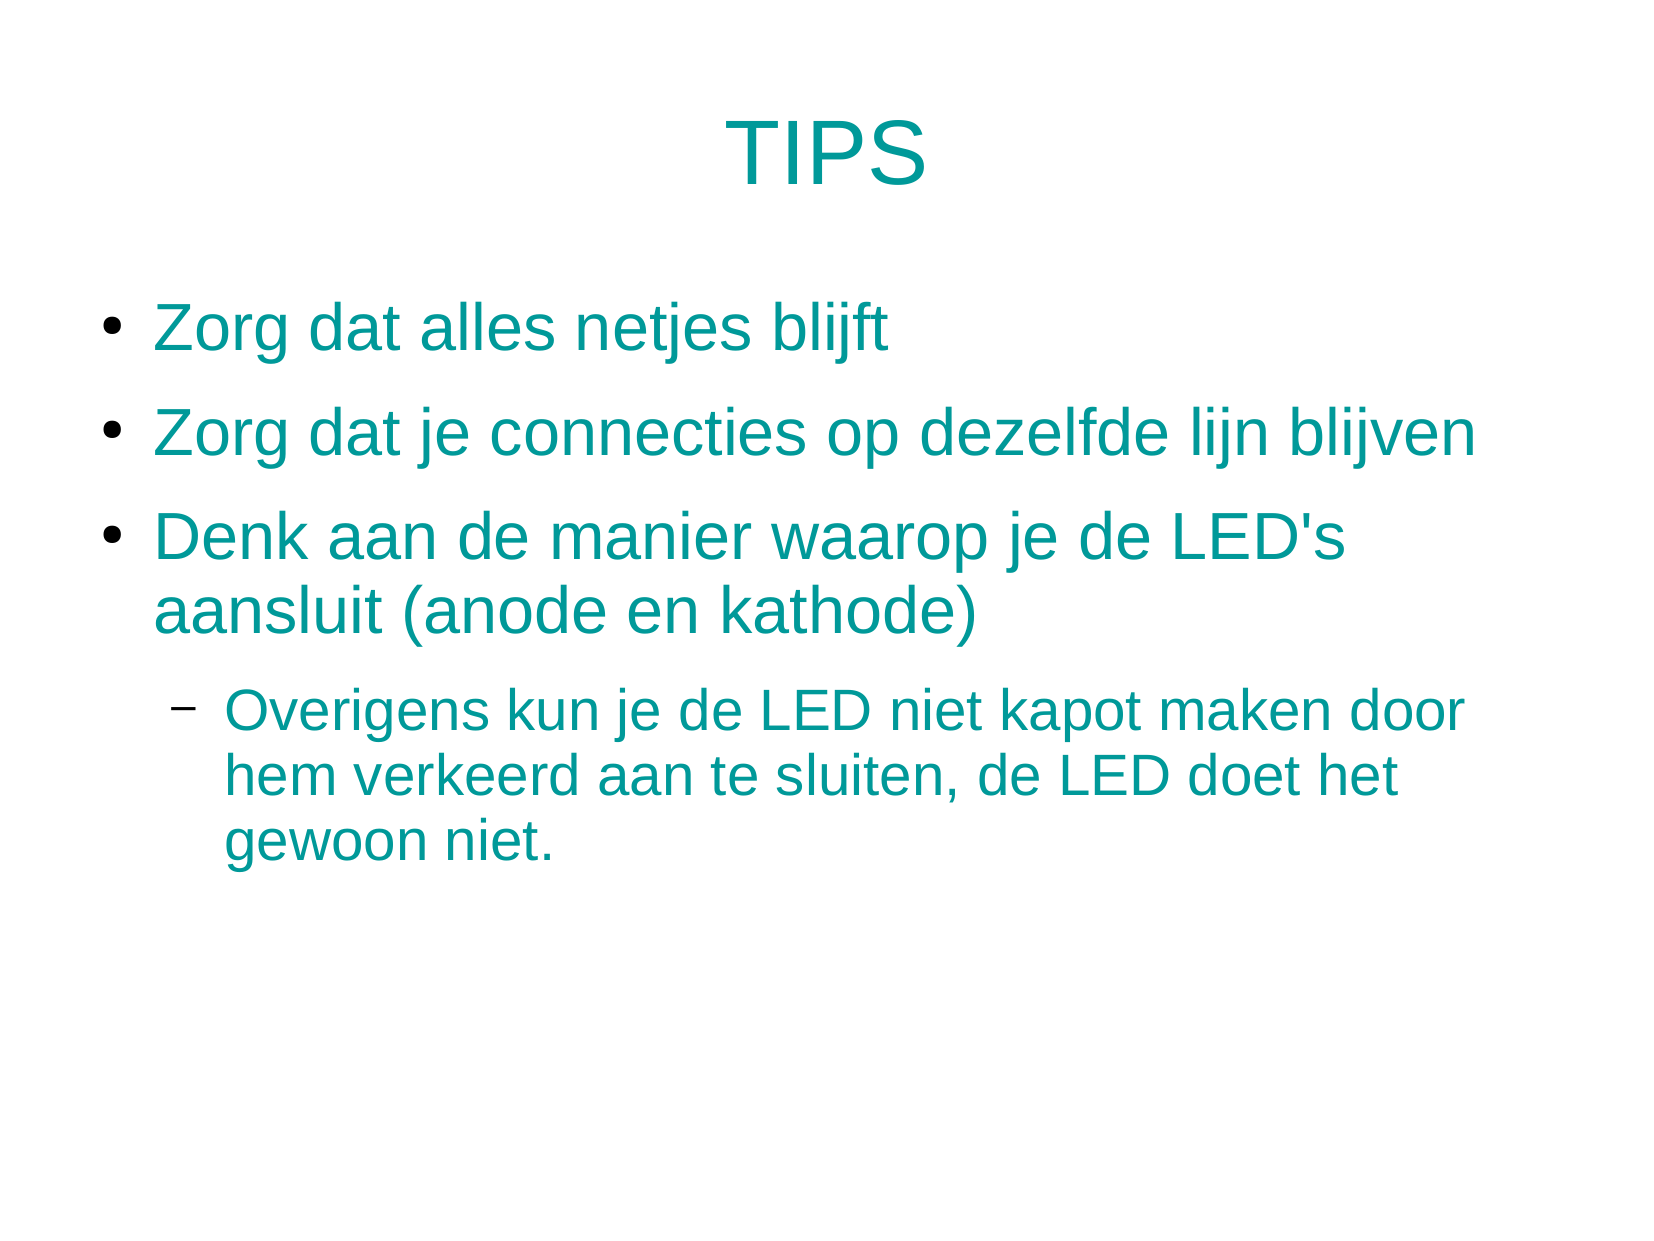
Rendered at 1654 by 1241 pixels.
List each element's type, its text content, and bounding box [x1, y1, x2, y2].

title TIPS [82, 49, 1571, 257]
list Zorg dat alles netjes blijft Zorg dat je connecties op dezelfde lijn blijven Denk aan de manier waarop je de LED's aansluit (anode en kathode) Overigens kun je de LED niet kapot maken door hem verkeerd aan te sluiten, de LED doet het gewoon niet. [82, 290, 1571, 1010]
